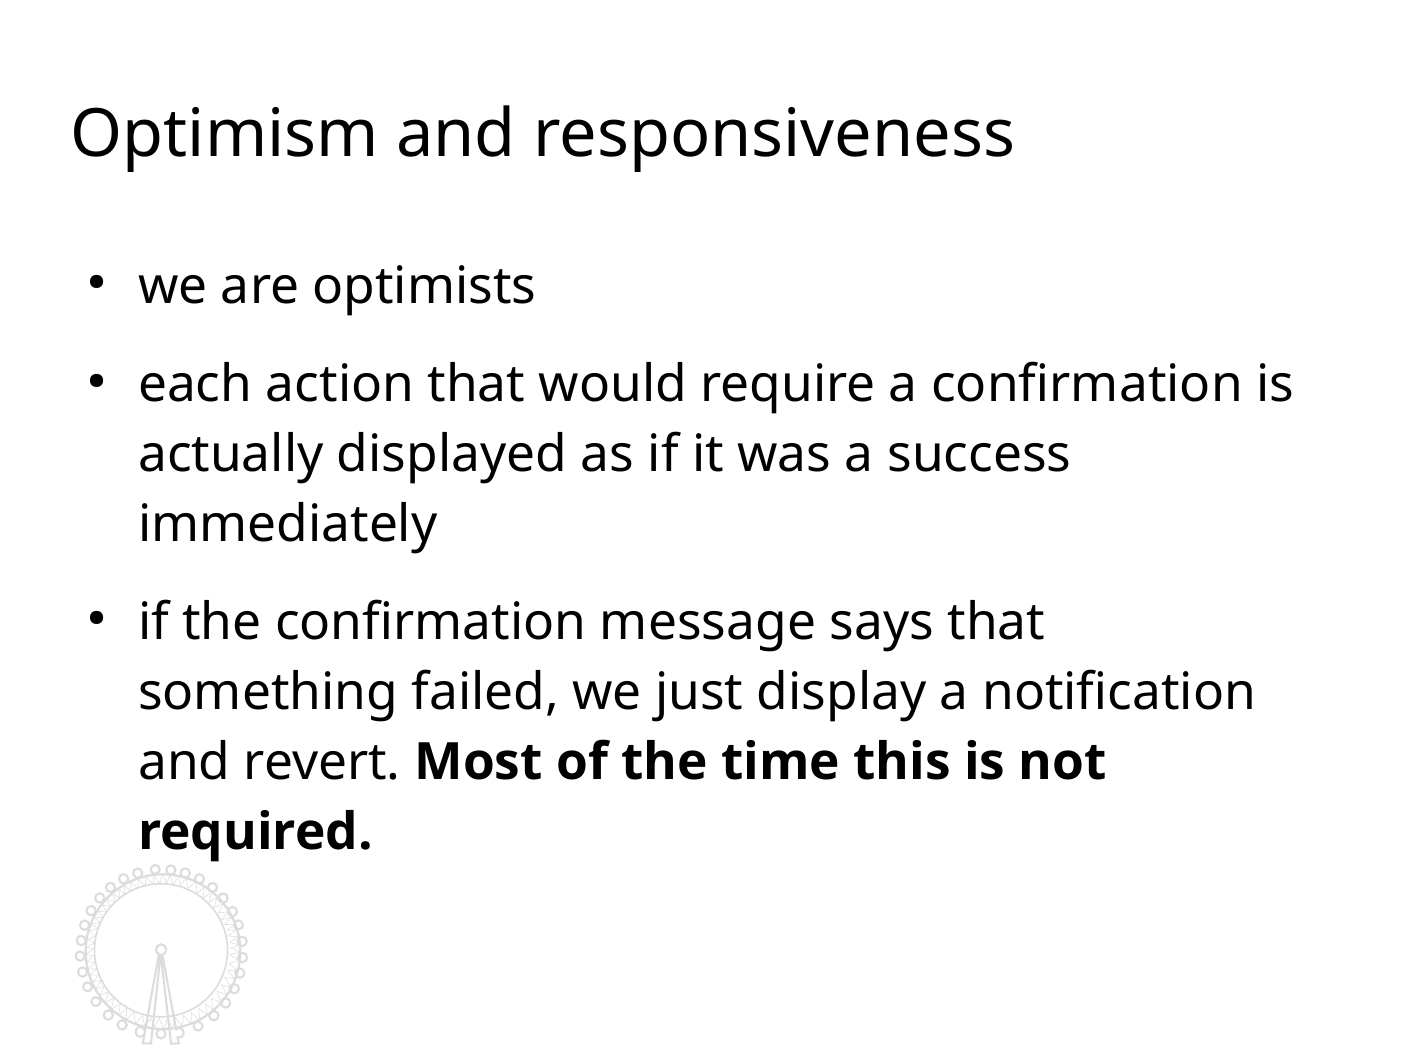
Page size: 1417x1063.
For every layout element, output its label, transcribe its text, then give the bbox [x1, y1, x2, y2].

title Optimism and responsiveness [70, 42, 1346, 220]
list we are optimists each action that would require a confirmation is actually displayed as if it was a success immediately if the confirmation message says that something failed, we just display a notification and revert. Most of the time this is not required. [70, 248, 1318, 865]
